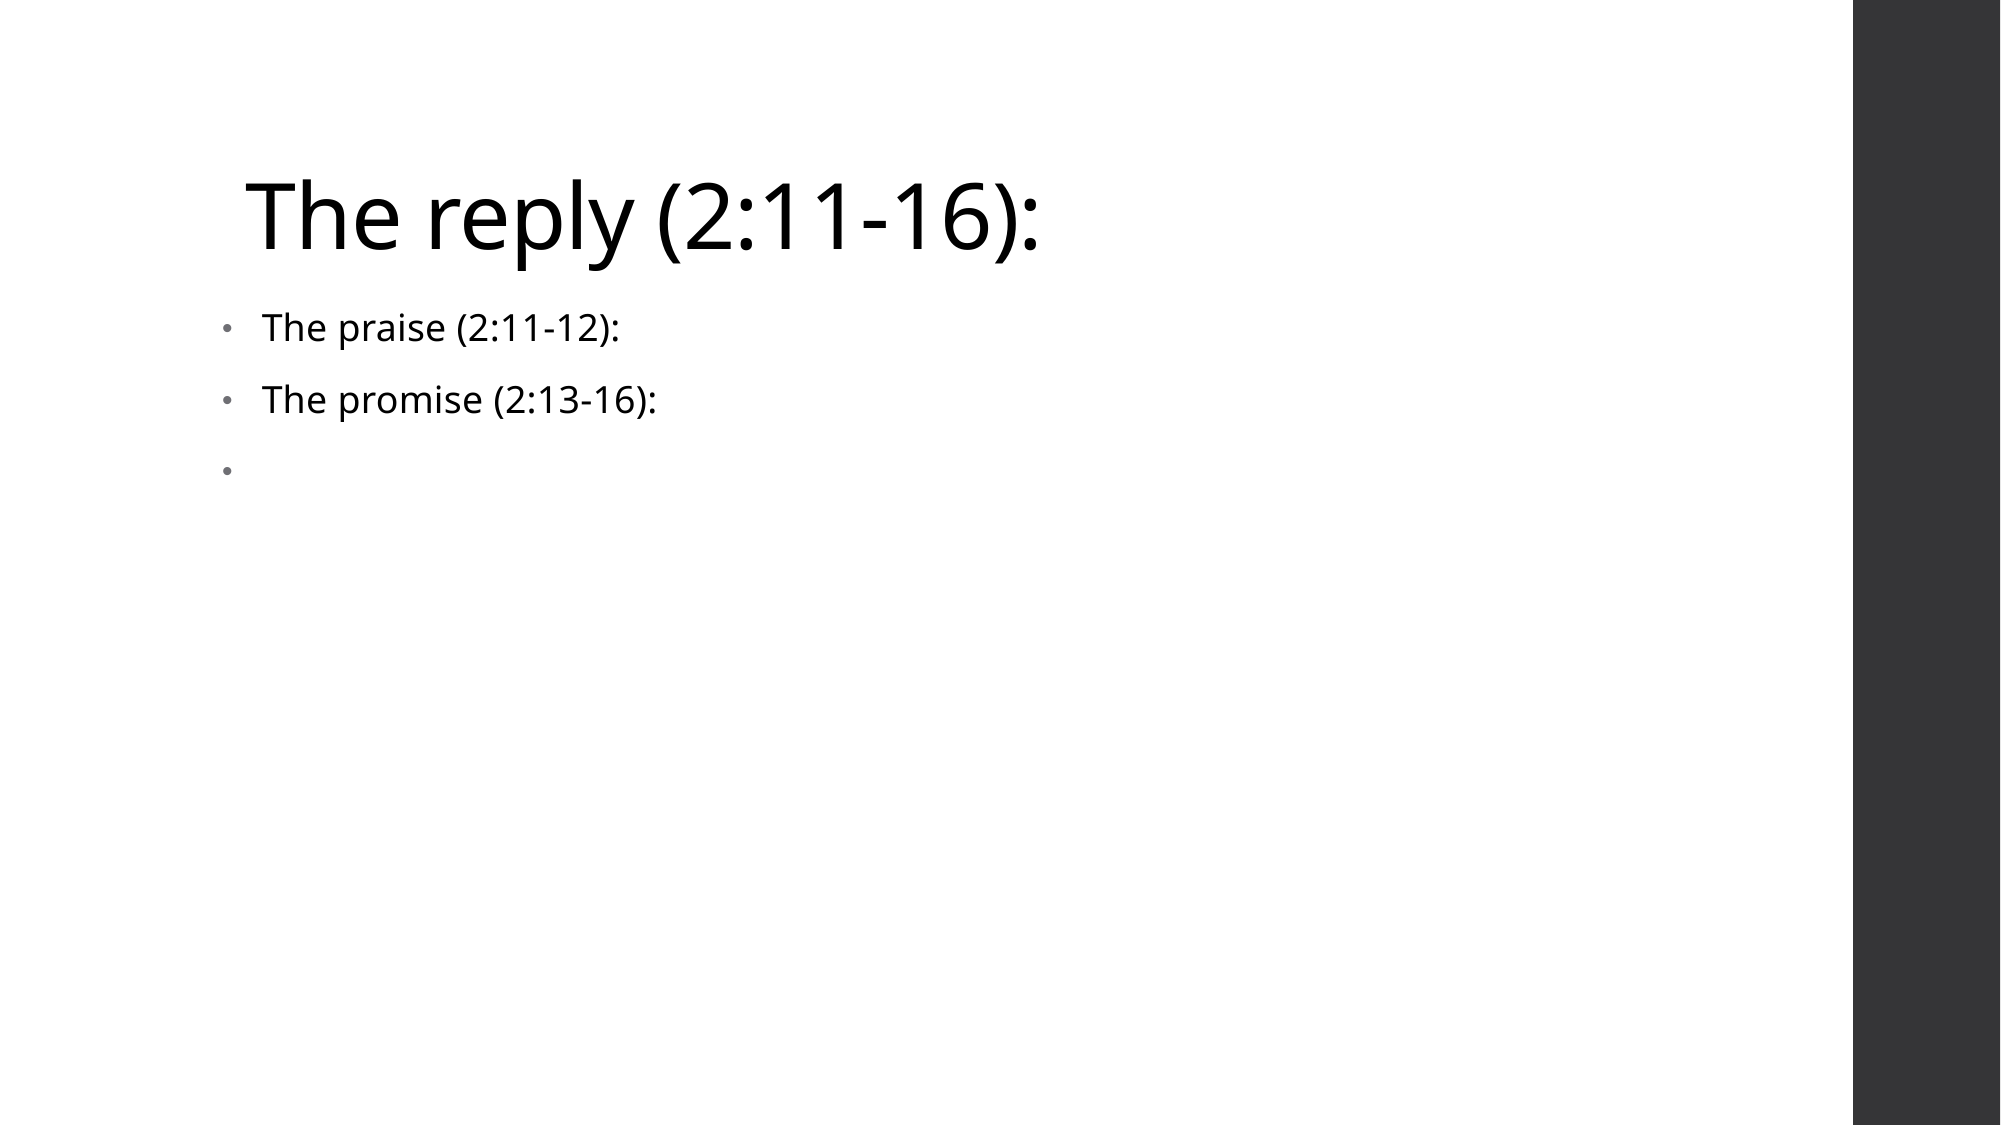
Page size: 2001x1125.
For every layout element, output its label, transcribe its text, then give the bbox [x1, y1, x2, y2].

list The praise (2:11-12): The promise (2:13-16): [206, 299, 1617, 1014]
title The reply (2:11-16): [206, 60, 1797, 278]
